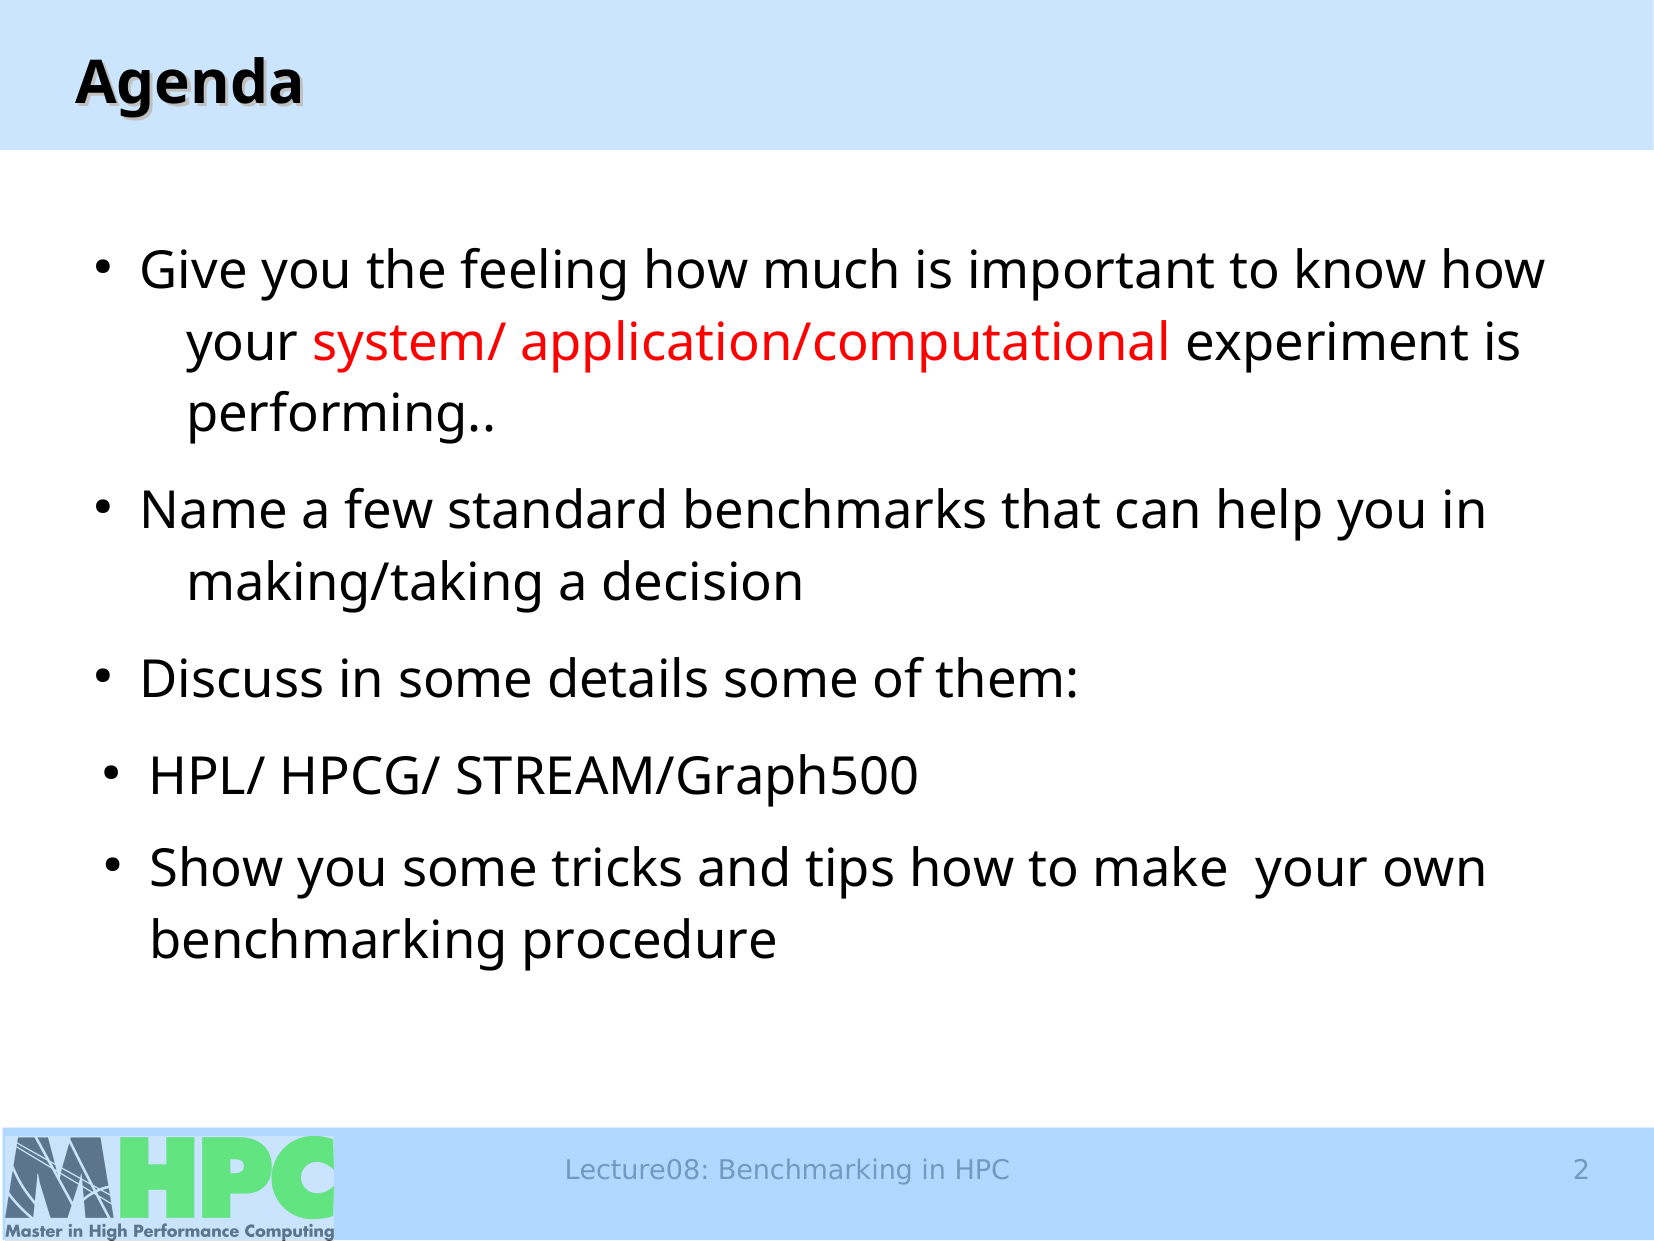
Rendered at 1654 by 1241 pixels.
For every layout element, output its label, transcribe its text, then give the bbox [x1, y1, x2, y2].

title Agenda [75, 0, 1421, 184]
list Give you the feeling how much is important to know how your system/ application/computational experiment is performing.. Name a few standard benchmarks that can help you in making/taking a decision Discuss in some details some of them: HPL/ HPCG​/ STREAM/Graph500 Show you some tricks and tips how to make your own benchmarking procedure [62, 232, 1576, 976]
